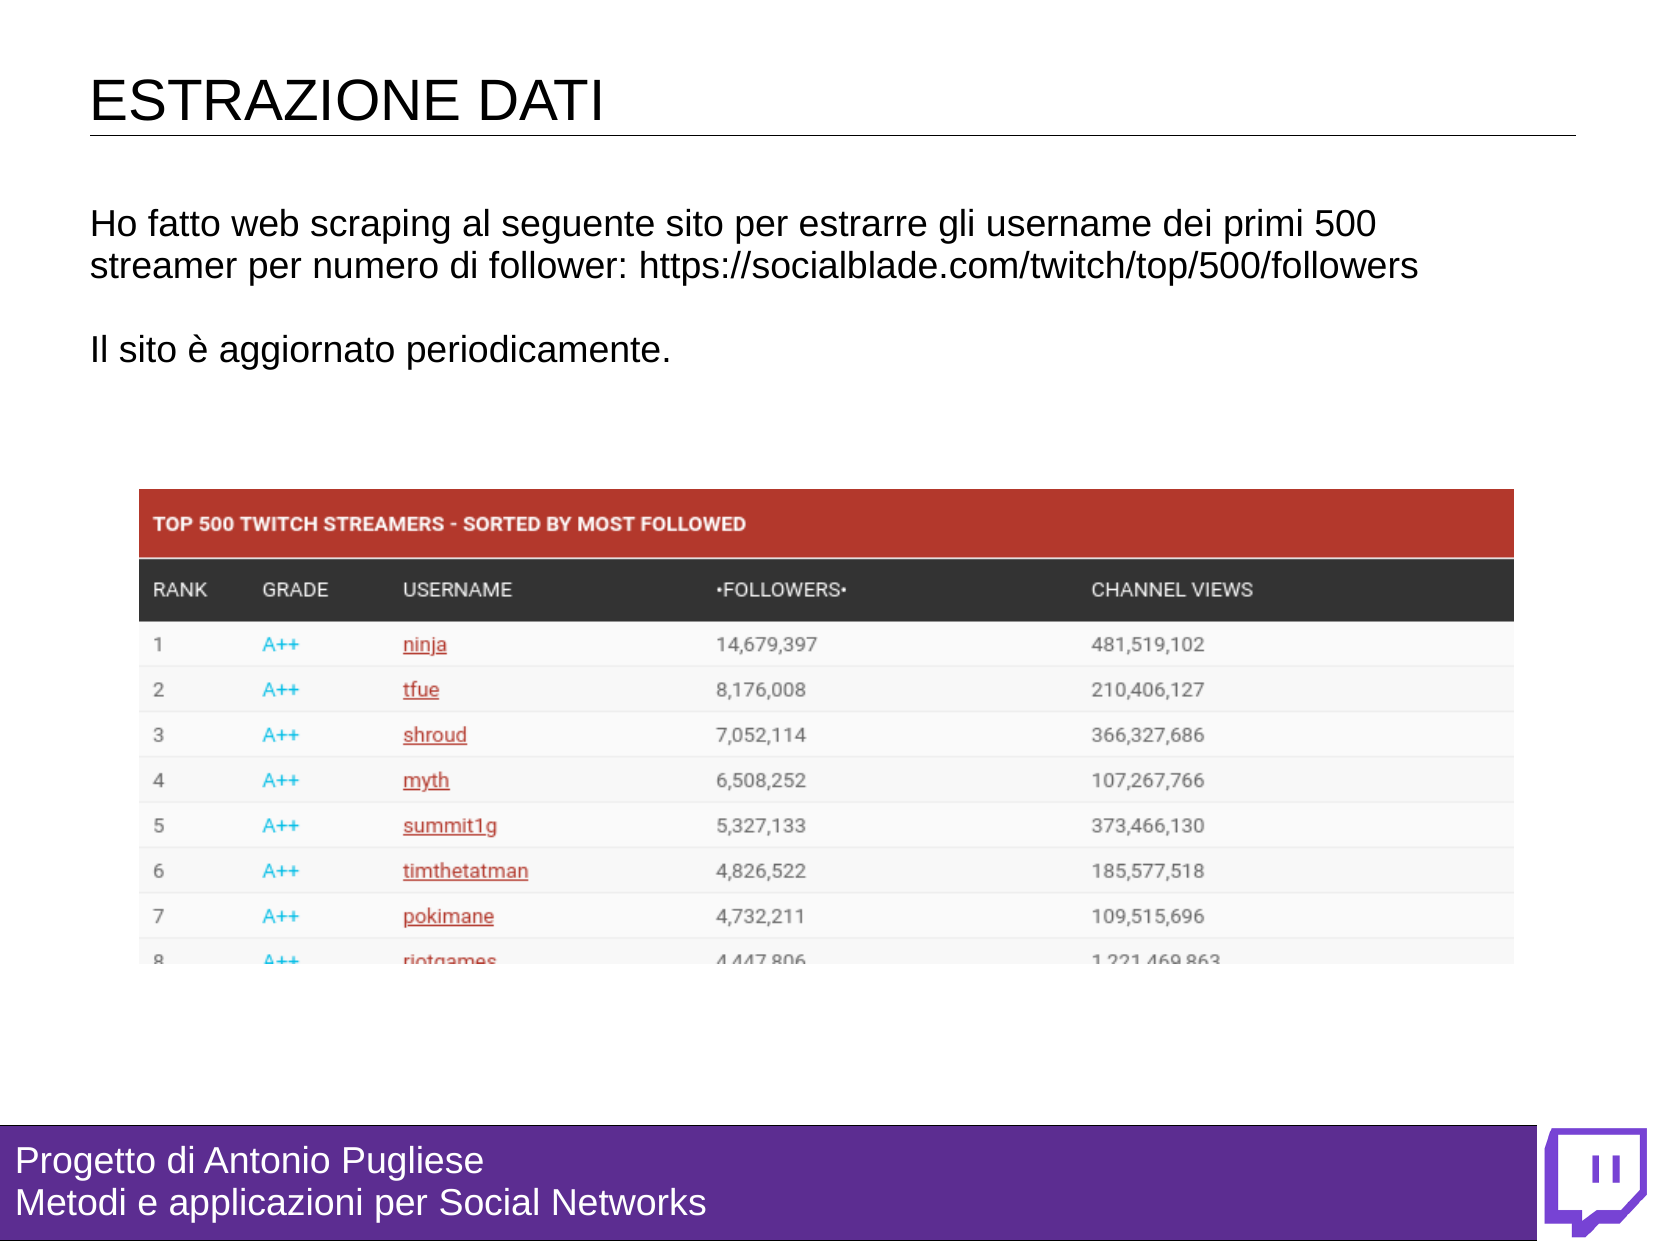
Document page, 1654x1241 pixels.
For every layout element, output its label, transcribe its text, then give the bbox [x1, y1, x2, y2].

text_box ESTRAZIONE DATI [75, 60, 1576, 166]
text_box [0, 1125, 1537, 1241]
picture [139, 489, 1514, 965]
text_box Progetto di Antonio Pugliese Metodi e applicazioni per Social Networks [0, 1132, 872, 1232]
text_box Ho fatto web scraping al seguente sito per estrarre gli username dei primi 500 streamer per numero di follower: https://socialblade.com/twitch/top/500/followers Il sito è aggiornato periodicamente. [75, 195, 1546, 378]
picture [1537, 1124, 1653, 1241]
